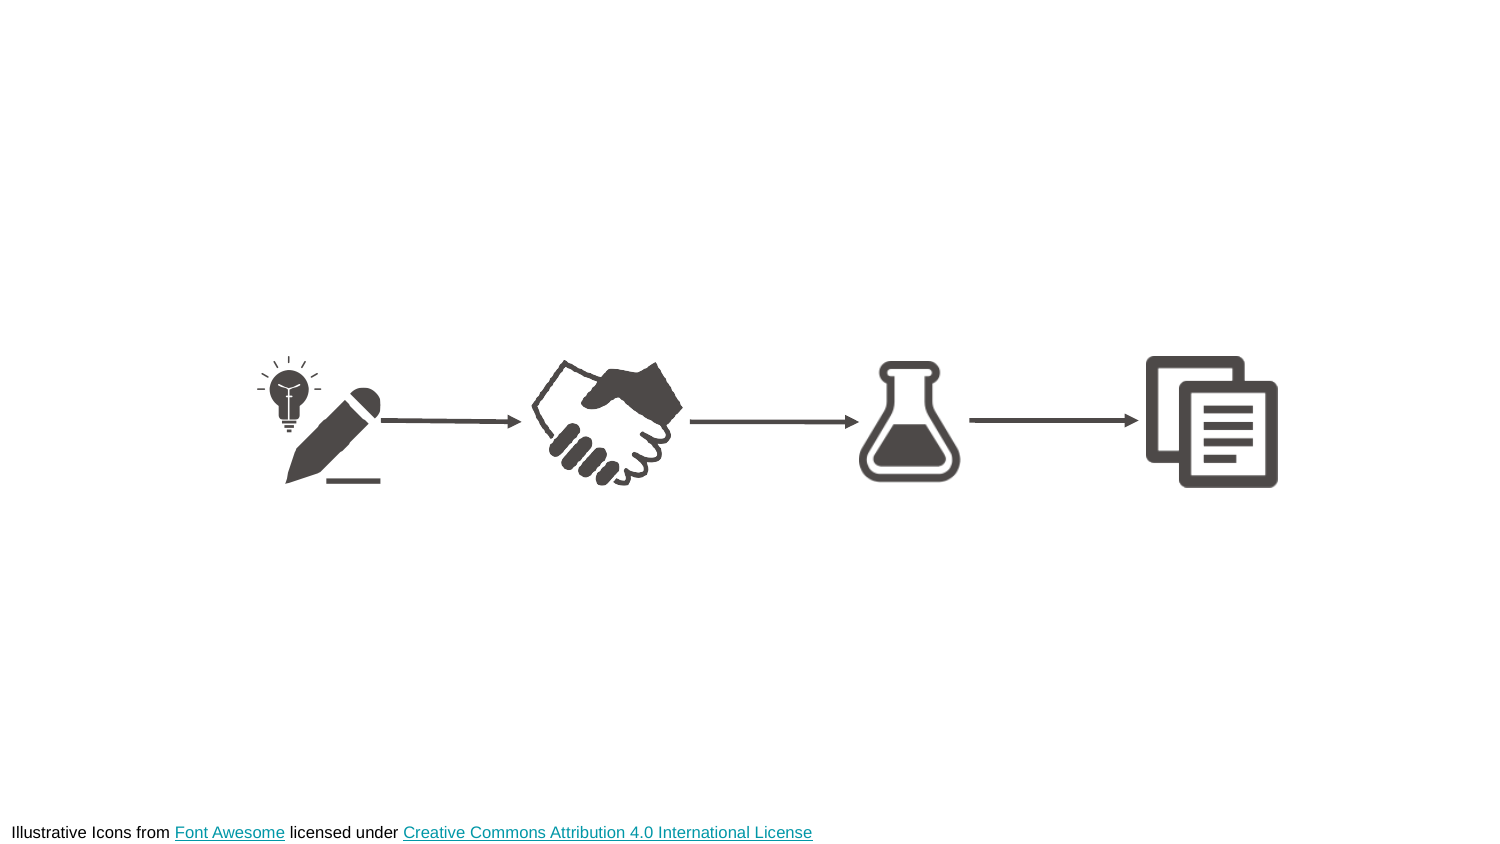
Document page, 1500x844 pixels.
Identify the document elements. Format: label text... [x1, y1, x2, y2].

text_box Illustrative Icons from Font Awesome licensed under Creative Commons Attribution 4.0 International License [0, 783, 1240, 844]
picture [859, 361, 961, 483]
picture [521, 340, 690, 504]
picture [1146, 356, 1278, 488]
picture [257, 356, 381, 484]
